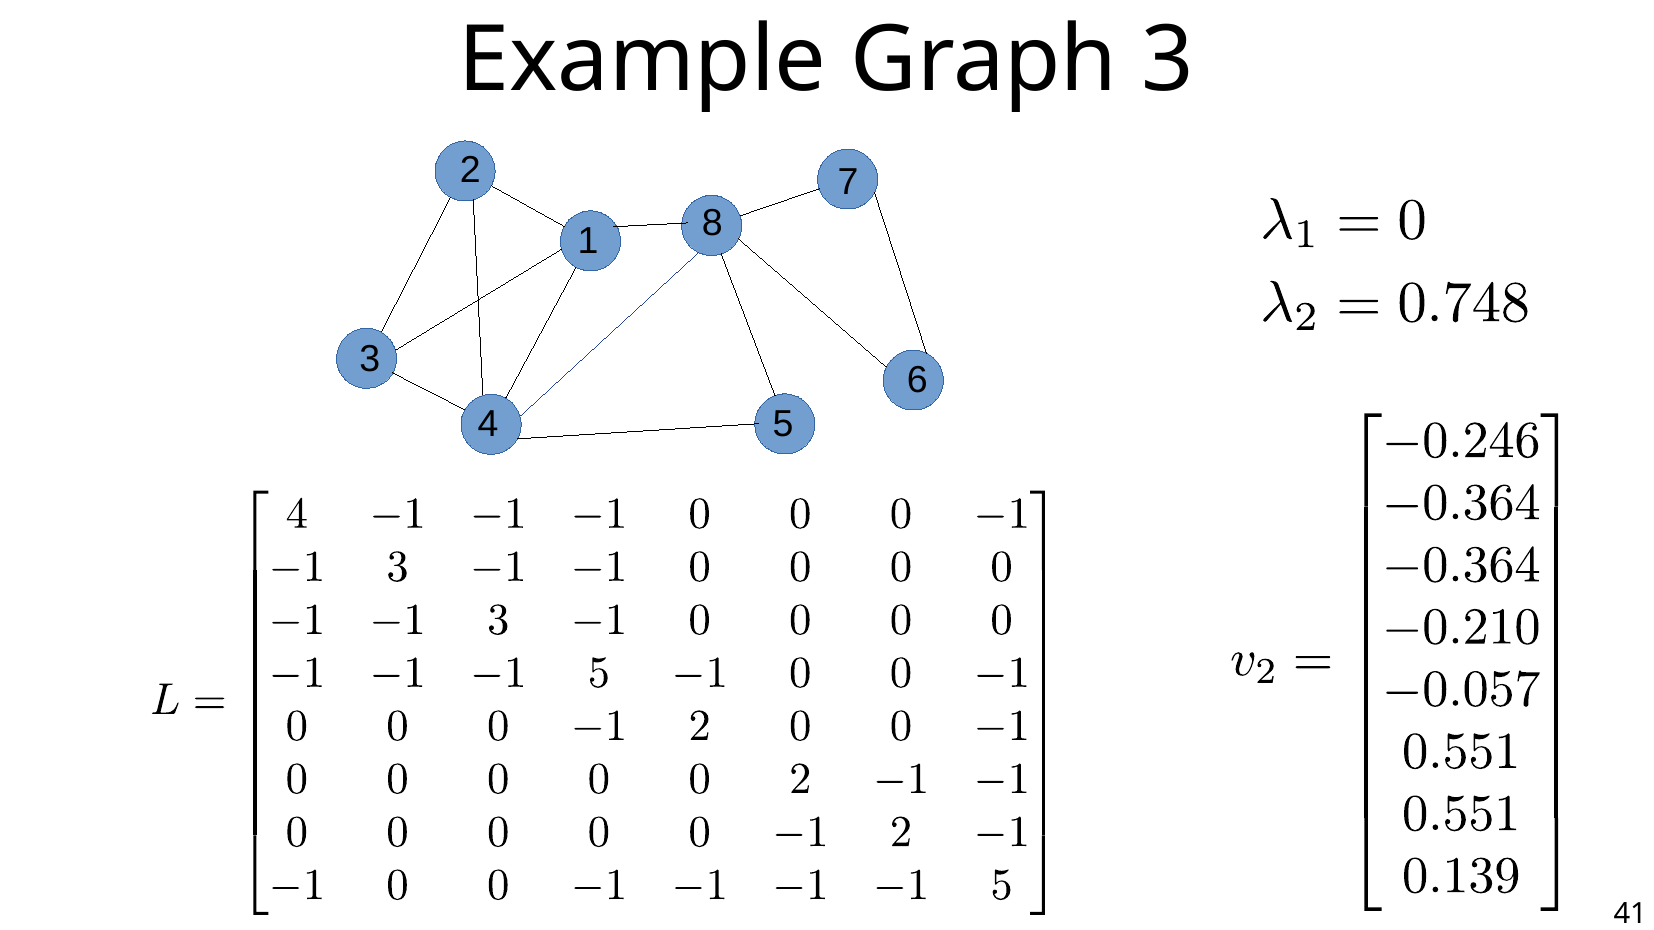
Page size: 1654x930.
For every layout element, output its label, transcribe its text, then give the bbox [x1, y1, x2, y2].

text_box 8 [687, 194, 738, 252]
text_box [832, 149, 863, 153]
text_box 7 [822, 153, 874, 210]
text_box [738, 211, 742, 238]
text_box [514, 404, 522, 444]
text_box [681, 208, 687, 243]
text_box [817, 163, 822, 195]
text_box [150, 490, 1060, 916]
text_box 5 [758, 395, 809, 453]
text_box [1260, 198, 1427, 248]
text_box [435, 149, 444, 193]
text_box [1230, 413, 1576, 911]
text_box [614, 227, 621, 260]
text_box 2 [444, 141, 496, 199]
text_box 1 [563, 212, 614, 270]
text_box [874, 164, 878, 192]
text_box 3 [344, 330, 395, 388]
title Example Graph 3 [82, 3, 1571, 107]
text_box [1260, 280, 1531, 331]
text_box [699, 252, 726, 256]
text_box [883, 359, 892, 402]
text_box [754, 424, 758, 438]
text_box [809, 406, 815, 442]
text_box 6 [892, 351, 943, 409]
text_box 4 [462, 395, 514, 453]
text_box [336, 338, 344, 378]
text_box [754, 410, 758, 423]
